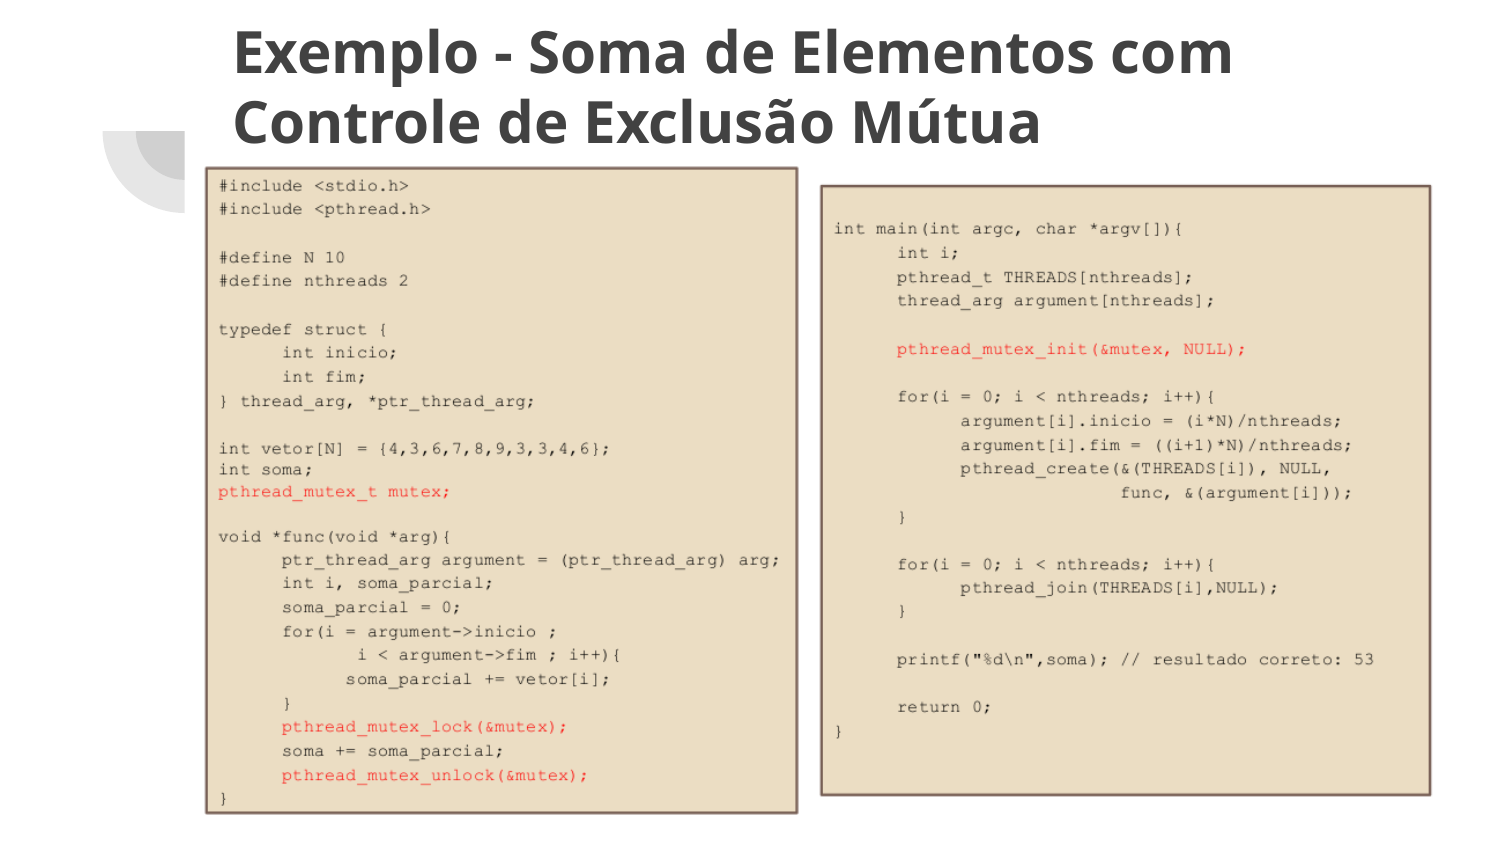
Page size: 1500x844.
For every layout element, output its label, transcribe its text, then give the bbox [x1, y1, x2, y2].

title Exemplo - Soma de Elementos com Controle de Exclusão Mútua [217, 0, 1371, 163]
picture [201, 163, 1438, 815]
